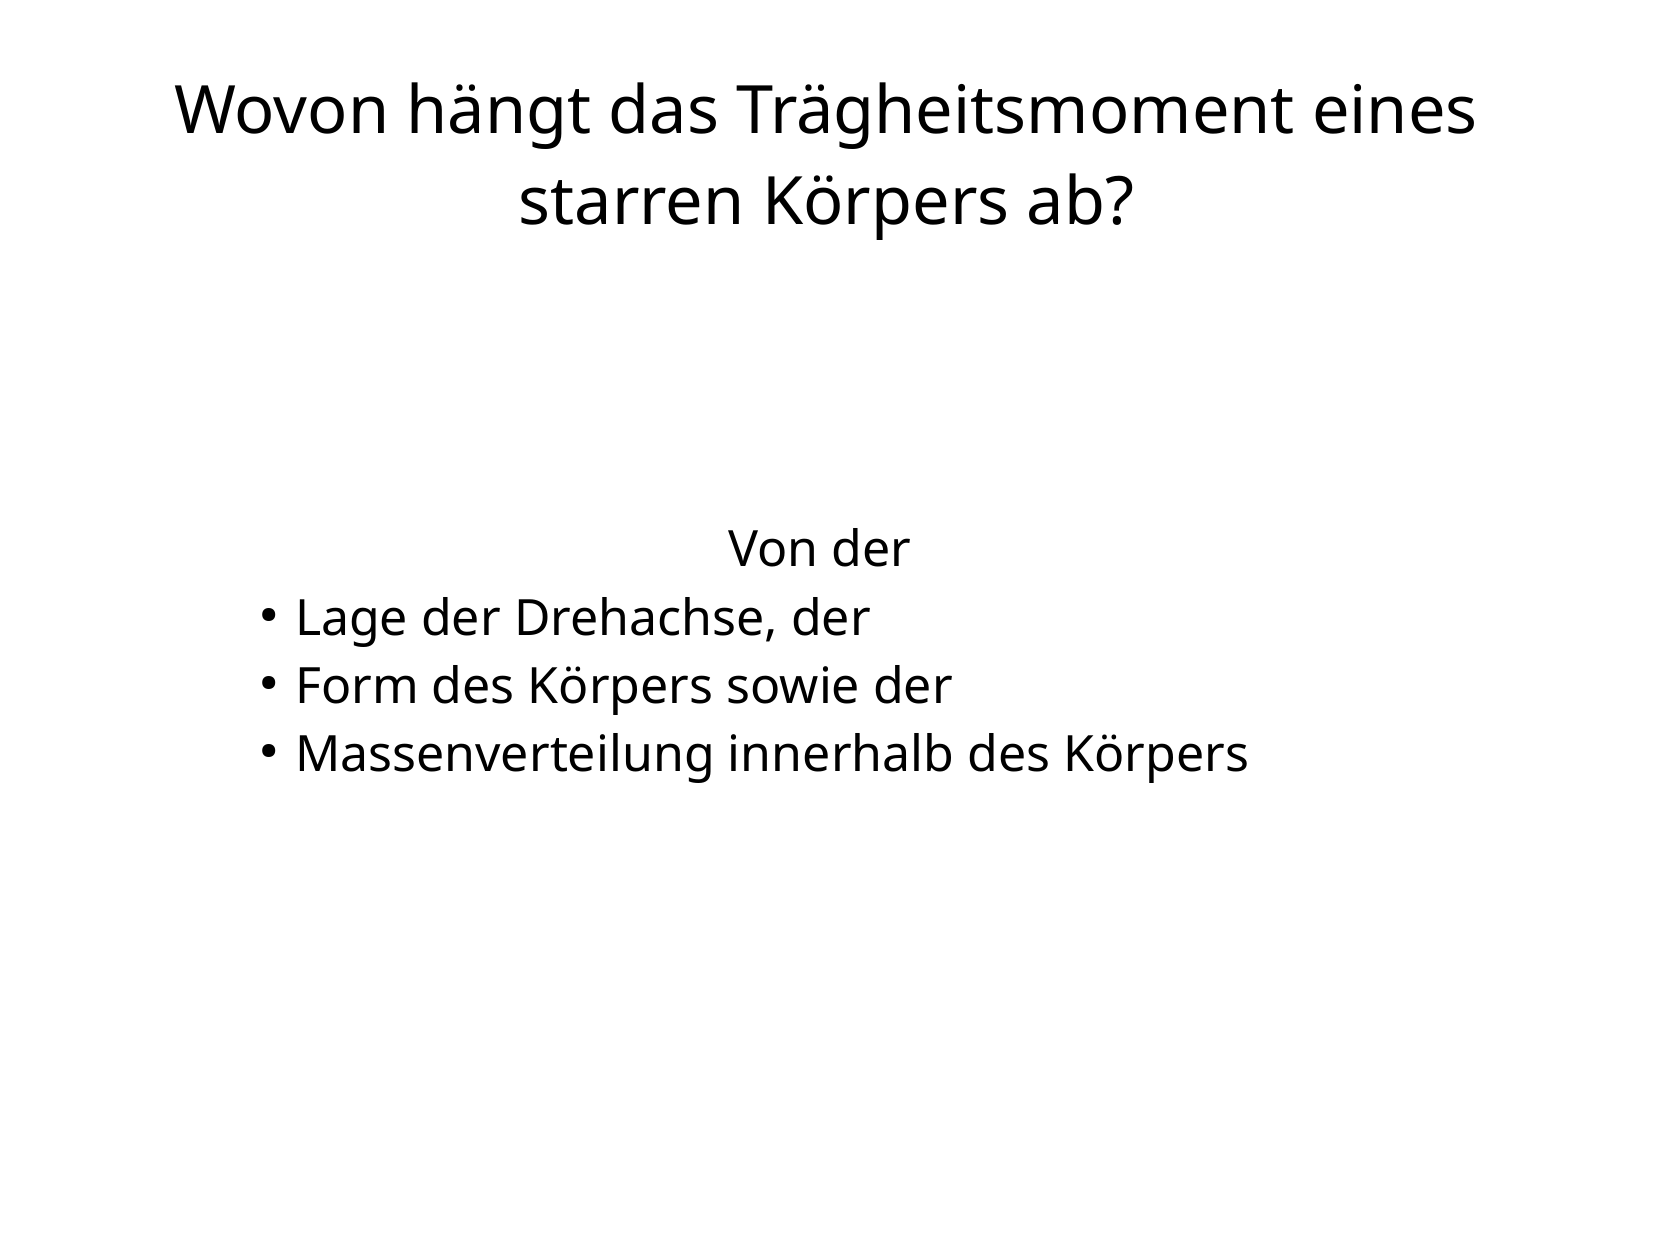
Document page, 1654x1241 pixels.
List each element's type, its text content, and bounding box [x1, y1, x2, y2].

title Wovon hängt das Trägheitsmoment eines starren Körpers ab? [82, 49, 1571, 257]
subtitle Von der Lage der Drehachse, der Form des Körpers sowie der Massenverteilung innerhalb des Körpers [82, 290, 1571, 1010]
